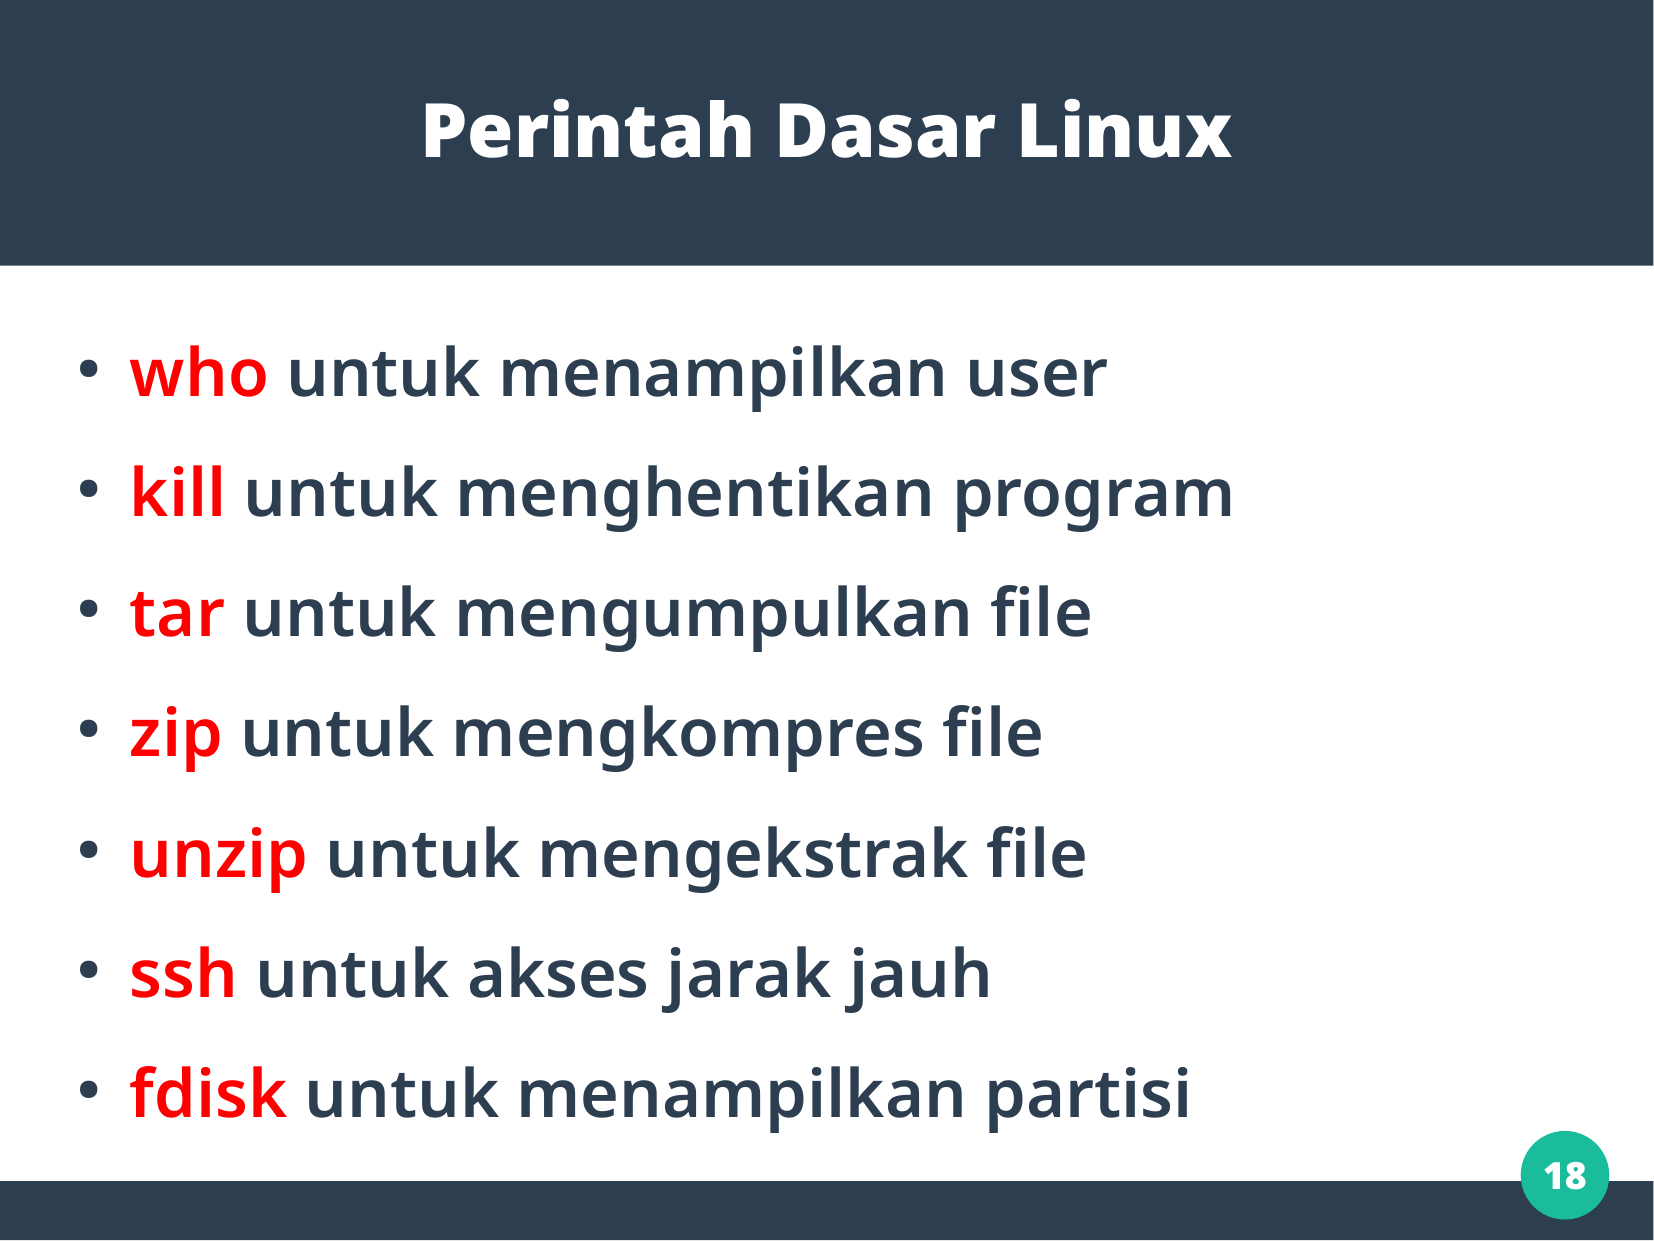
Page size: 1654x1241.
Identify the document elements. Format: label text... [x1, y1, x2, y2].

list who untuk menampilkan user kill untuk menghentikan program tar untuk mengumpulkan file zip untuk mengkompres file unzip untuk mengekstrak file ssh untuk akses jarak jauh fdisk untuk menampilkan partisi [59, 324, 1595, 1152]
title Perintah Dasar Linux [59, 49, 1595, 207]
